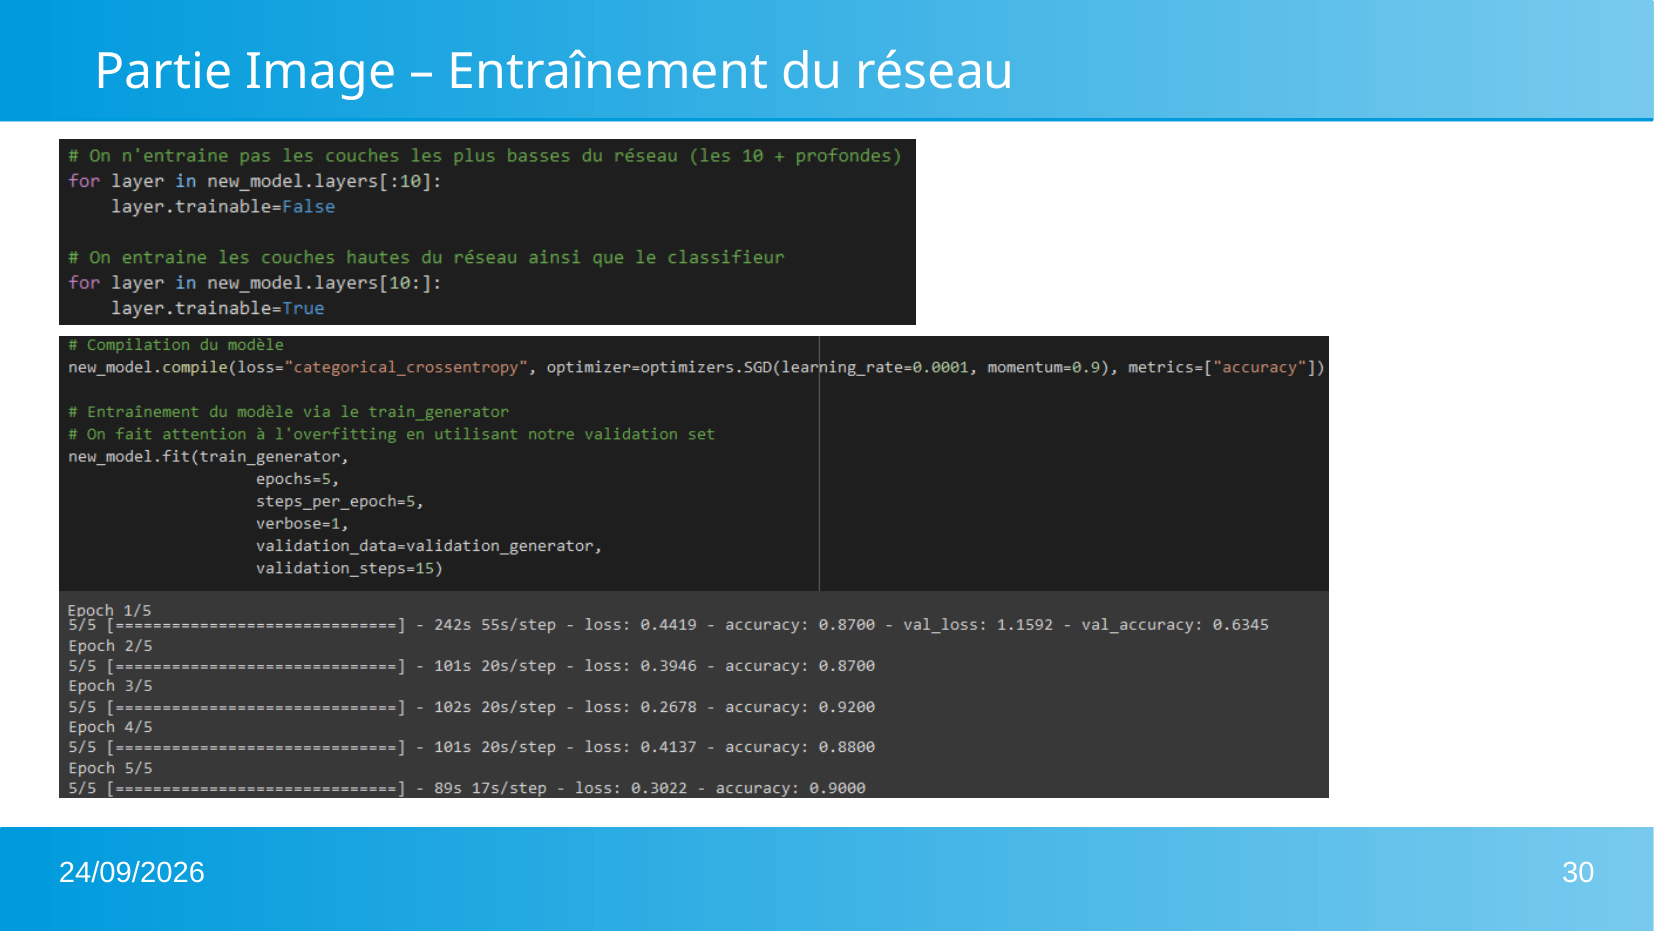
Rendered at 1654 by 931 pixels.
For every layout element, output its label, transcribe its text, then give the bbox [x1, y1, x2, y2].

title Partie Image – Entraînement du réseau [59, 29, 1595, 108]
picture [59, 139, 916, 325]
picture [59, 336, 1329, 798]
